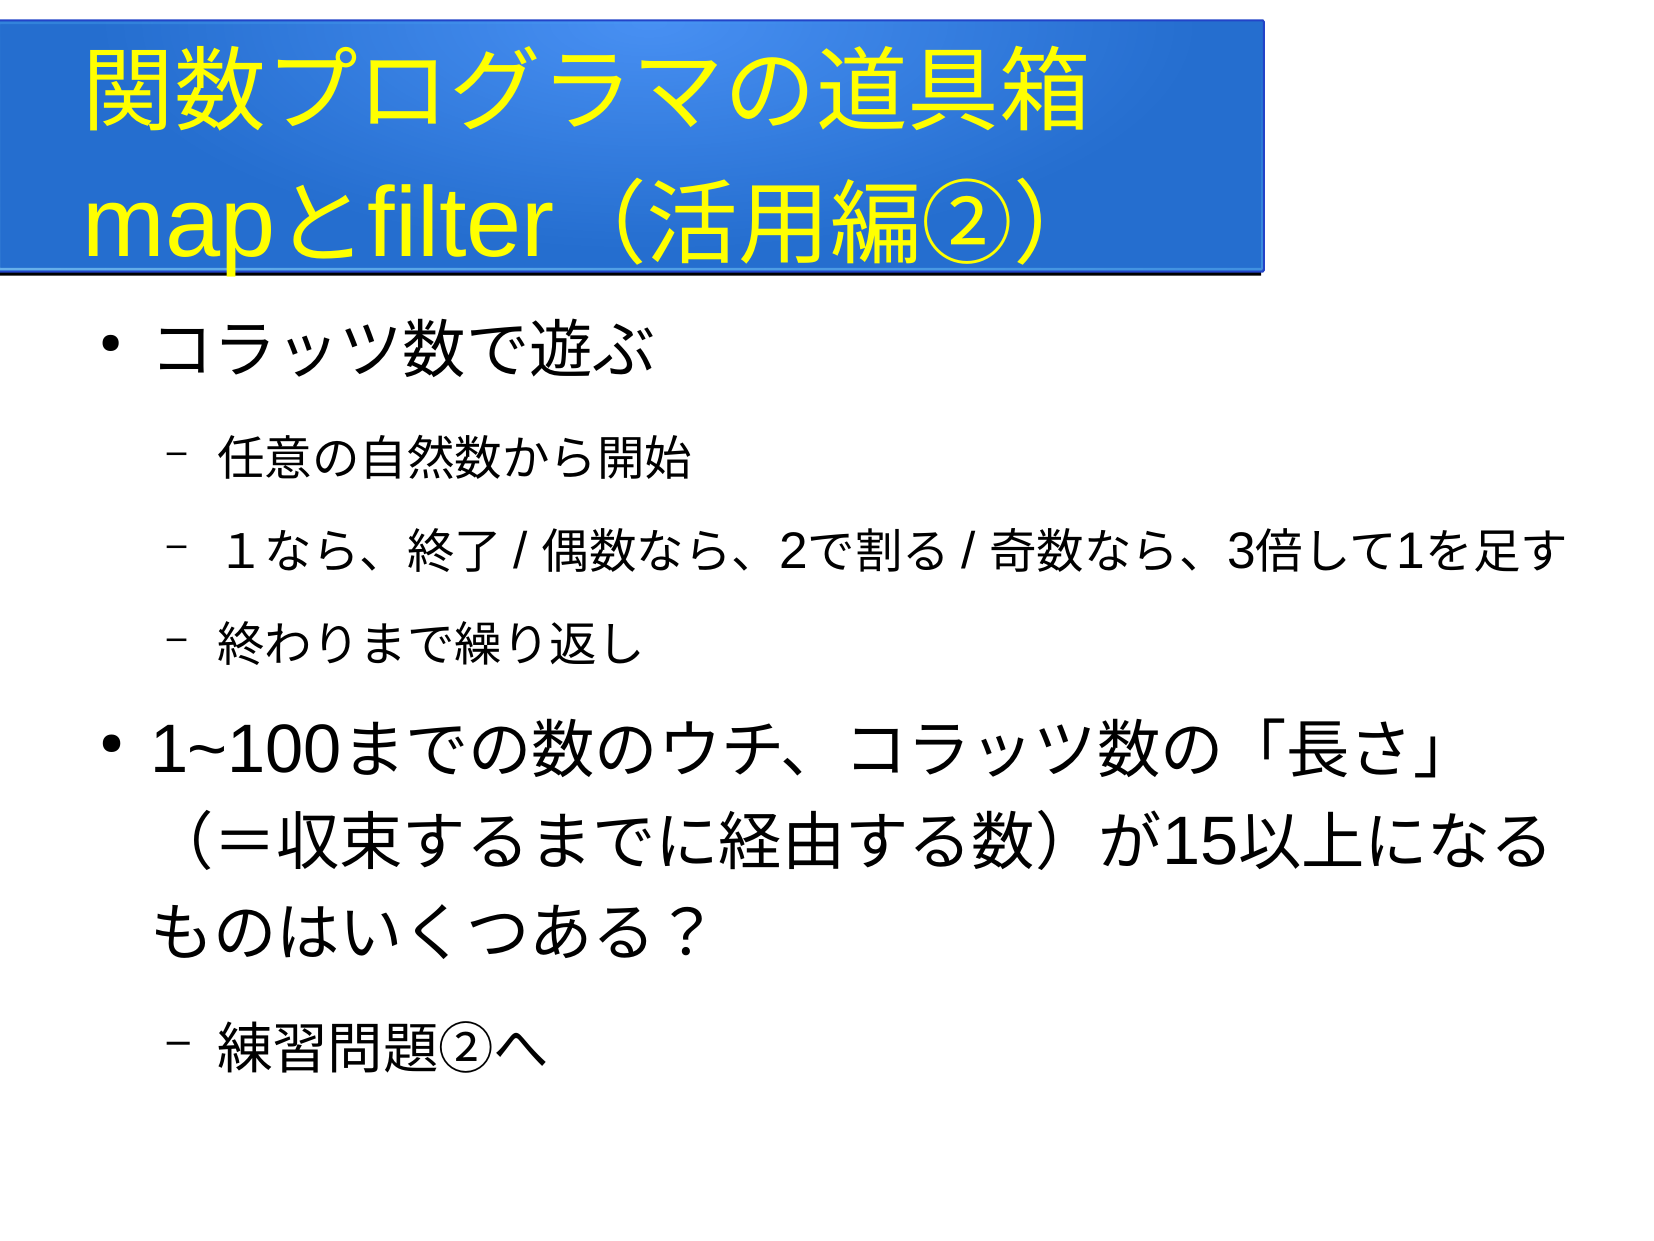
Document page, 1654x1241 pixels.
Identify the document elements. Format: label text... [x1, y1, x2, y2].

title 関数プログラマの道具箱 mapとfilter（活用編②） [82, 47, 1235, 252]
list コラッツ数で遊ぶ 任意の自然数から開始 １なら、終了 / 偶数なら、2で割る / 奇数なら、3倍して1を足す 終わりまで繰り返し 1~100までの数のウチ、コラッツ数の「長さ」（＝収束するまでに経由する数）が15以上になるものはいくつある？ 練習問題②へ [82, 299, 1571, 1099]
